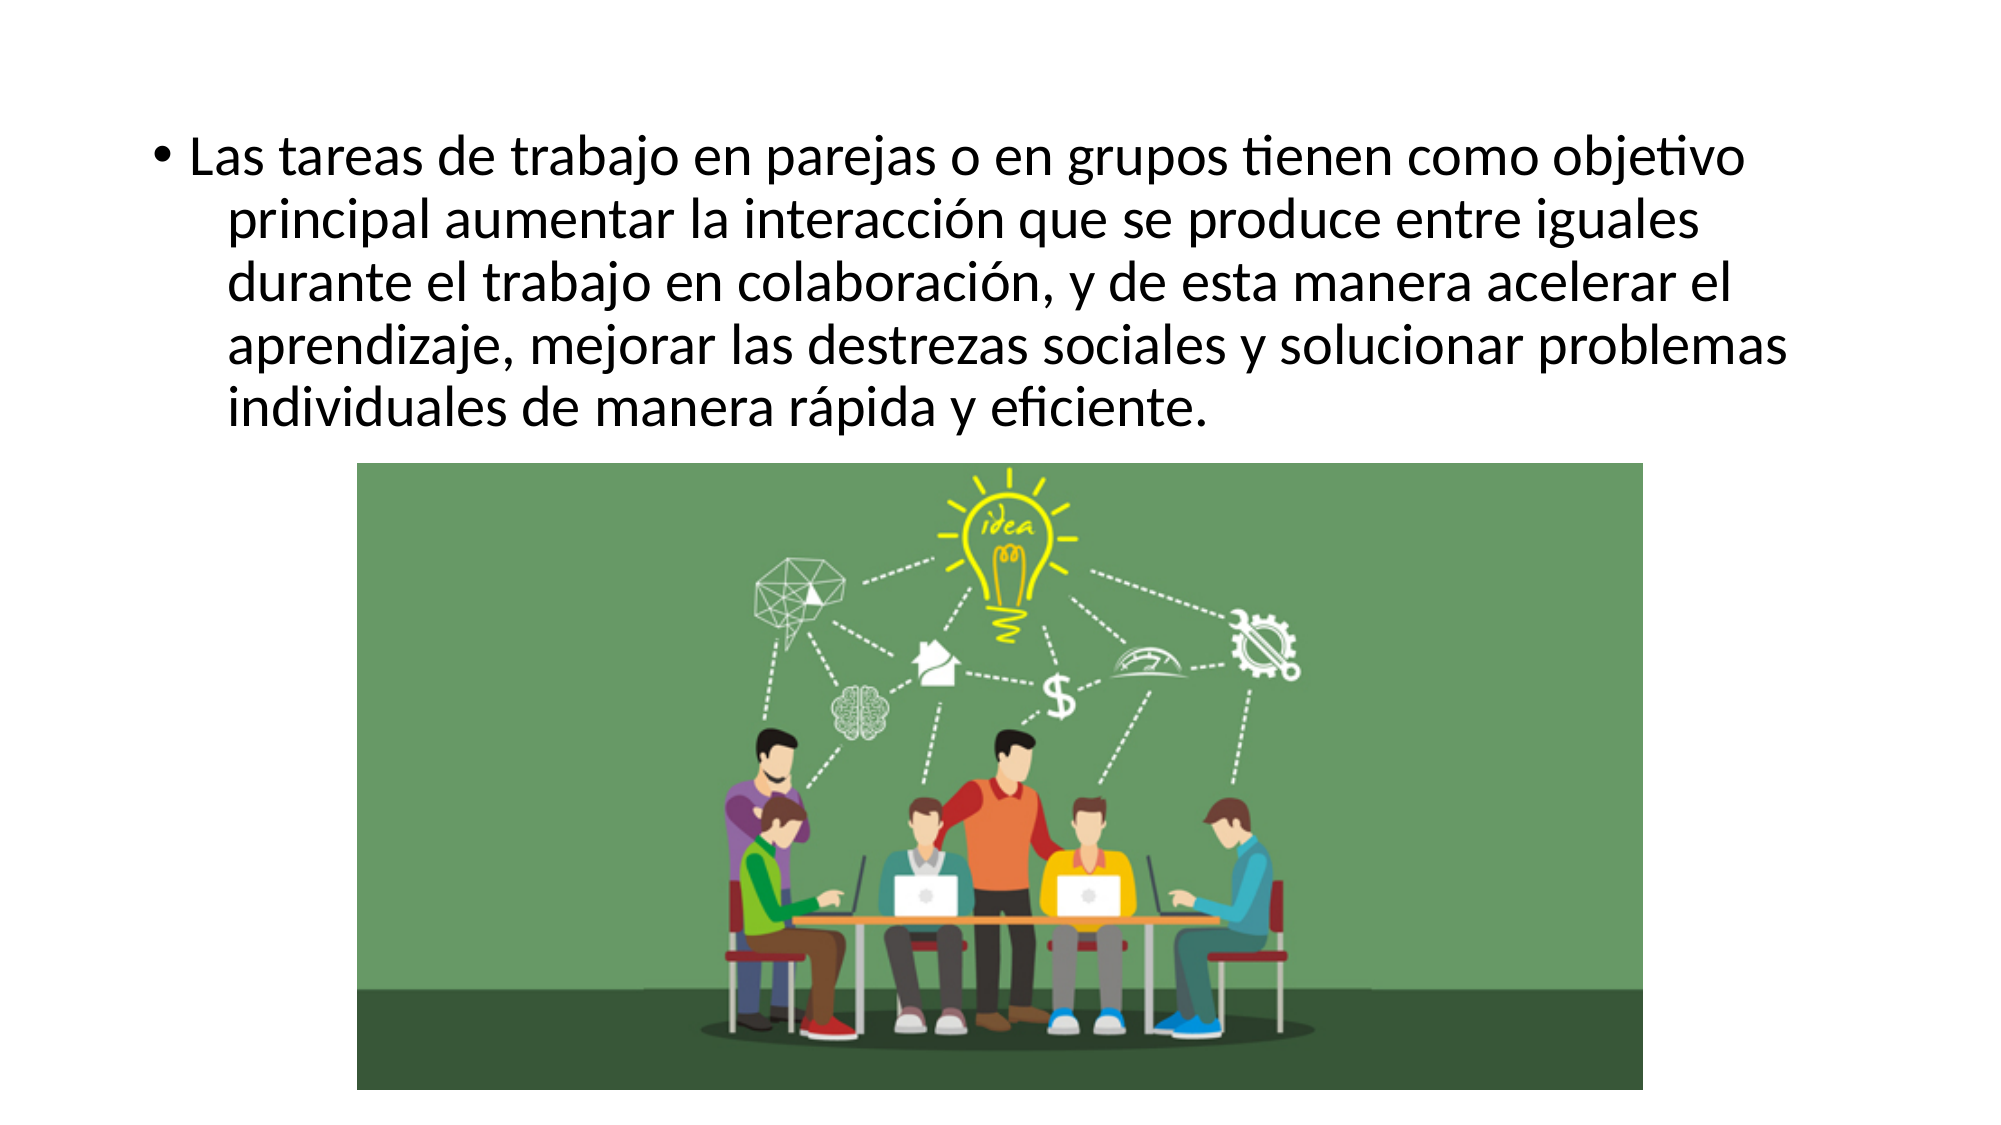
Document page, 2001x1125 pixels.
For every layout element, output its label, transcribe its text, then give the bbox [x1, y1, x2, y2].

picture [357, 463, 1643, 1090]
list Las tareas de trabajo en parejas o en grupos tienen como objetivo principal aumentar la interacción que se produce entre iguales durante el trabajo en colaboración, y de esta manera acelerar el aprendizaje, mejorar las destrezas sociales y solucionar problemas individuales de manera rápida y eficiente. [137, 117, 1863, 514]
